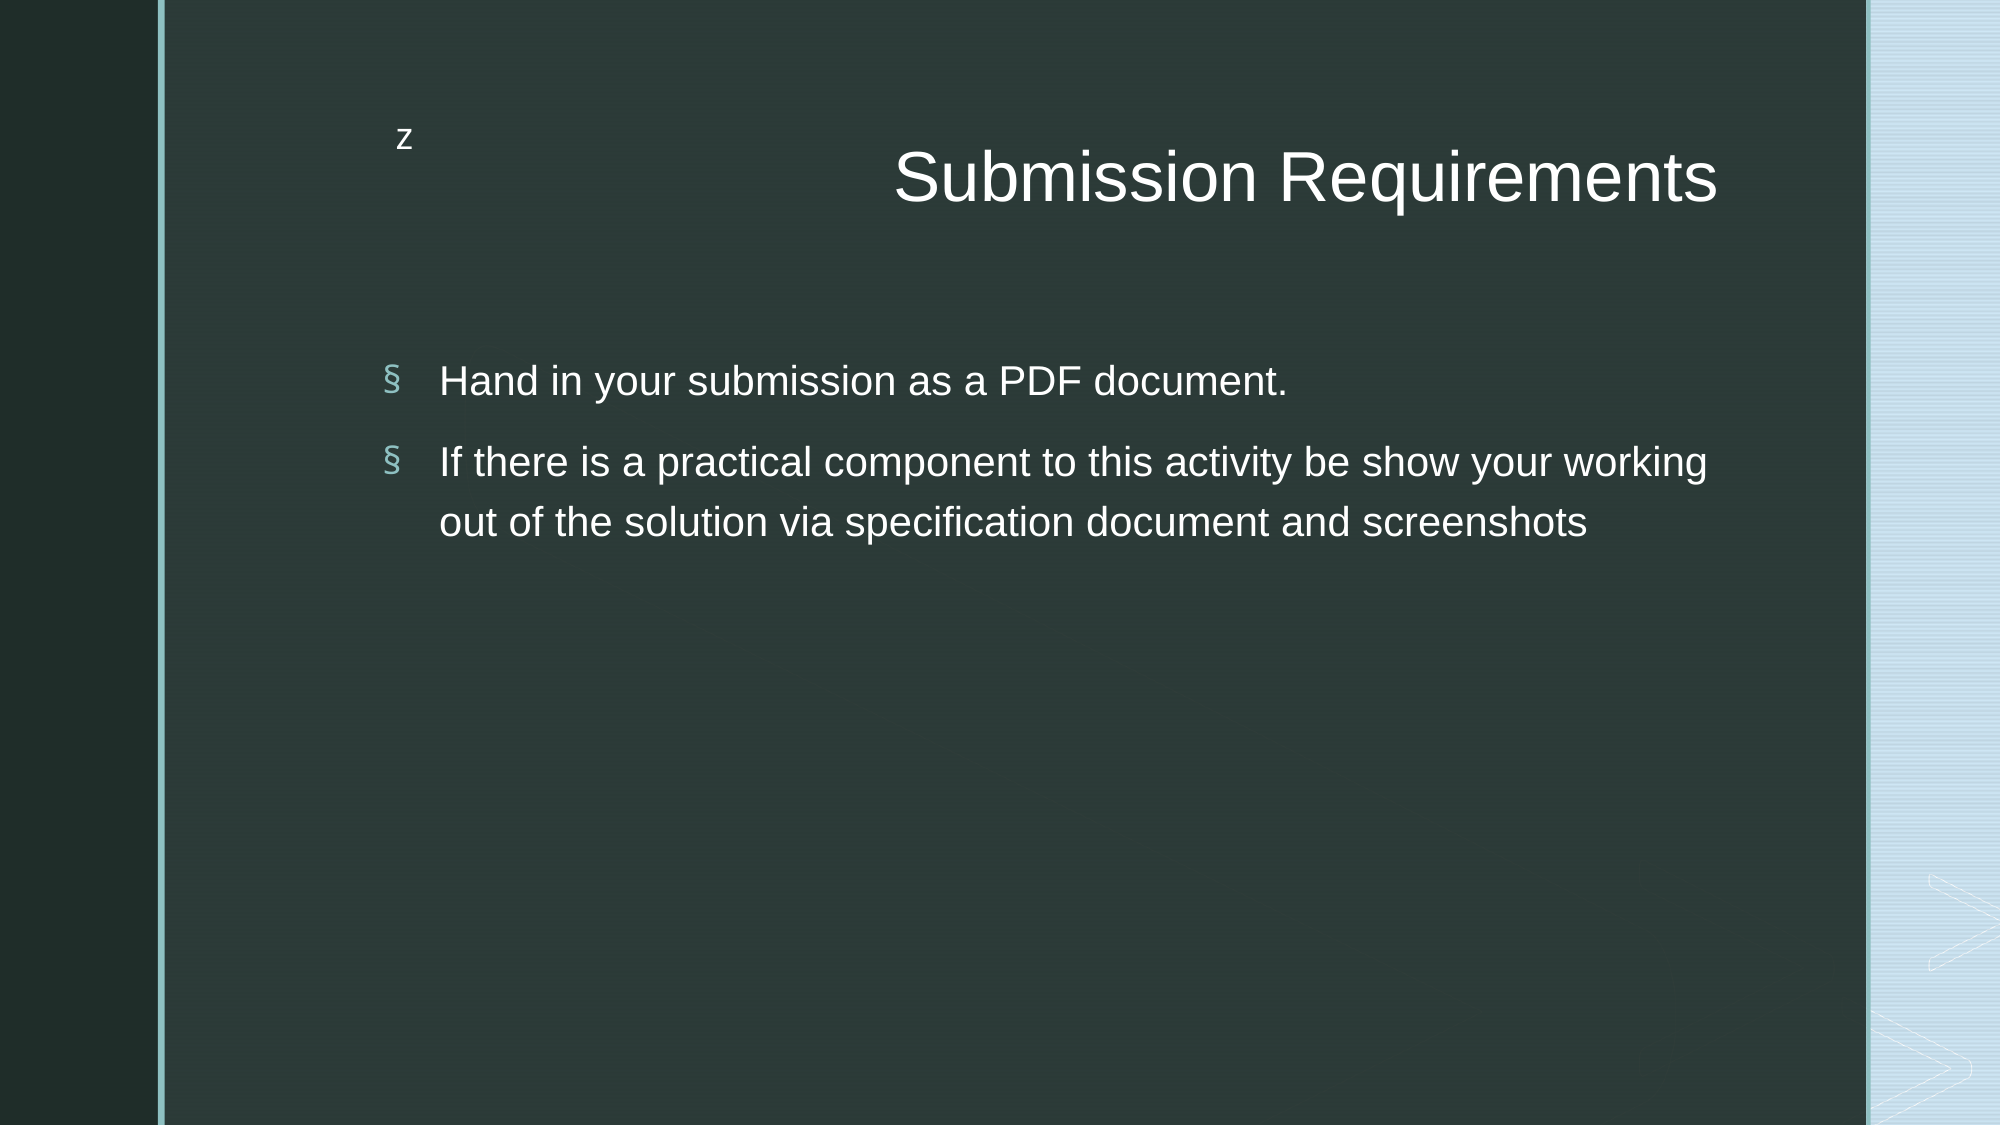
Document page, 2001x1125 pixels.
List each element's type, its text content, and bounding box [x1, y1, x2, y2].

list Hand in your submission as a PDF document. If there is a practical component to this activity be show your working out of the solution via specification document and screenshots [367, 336, 1734, 993]
title Submission Requirements [428, 132, 1734, 310]
picture [1871, 0, 2000, 1125]
